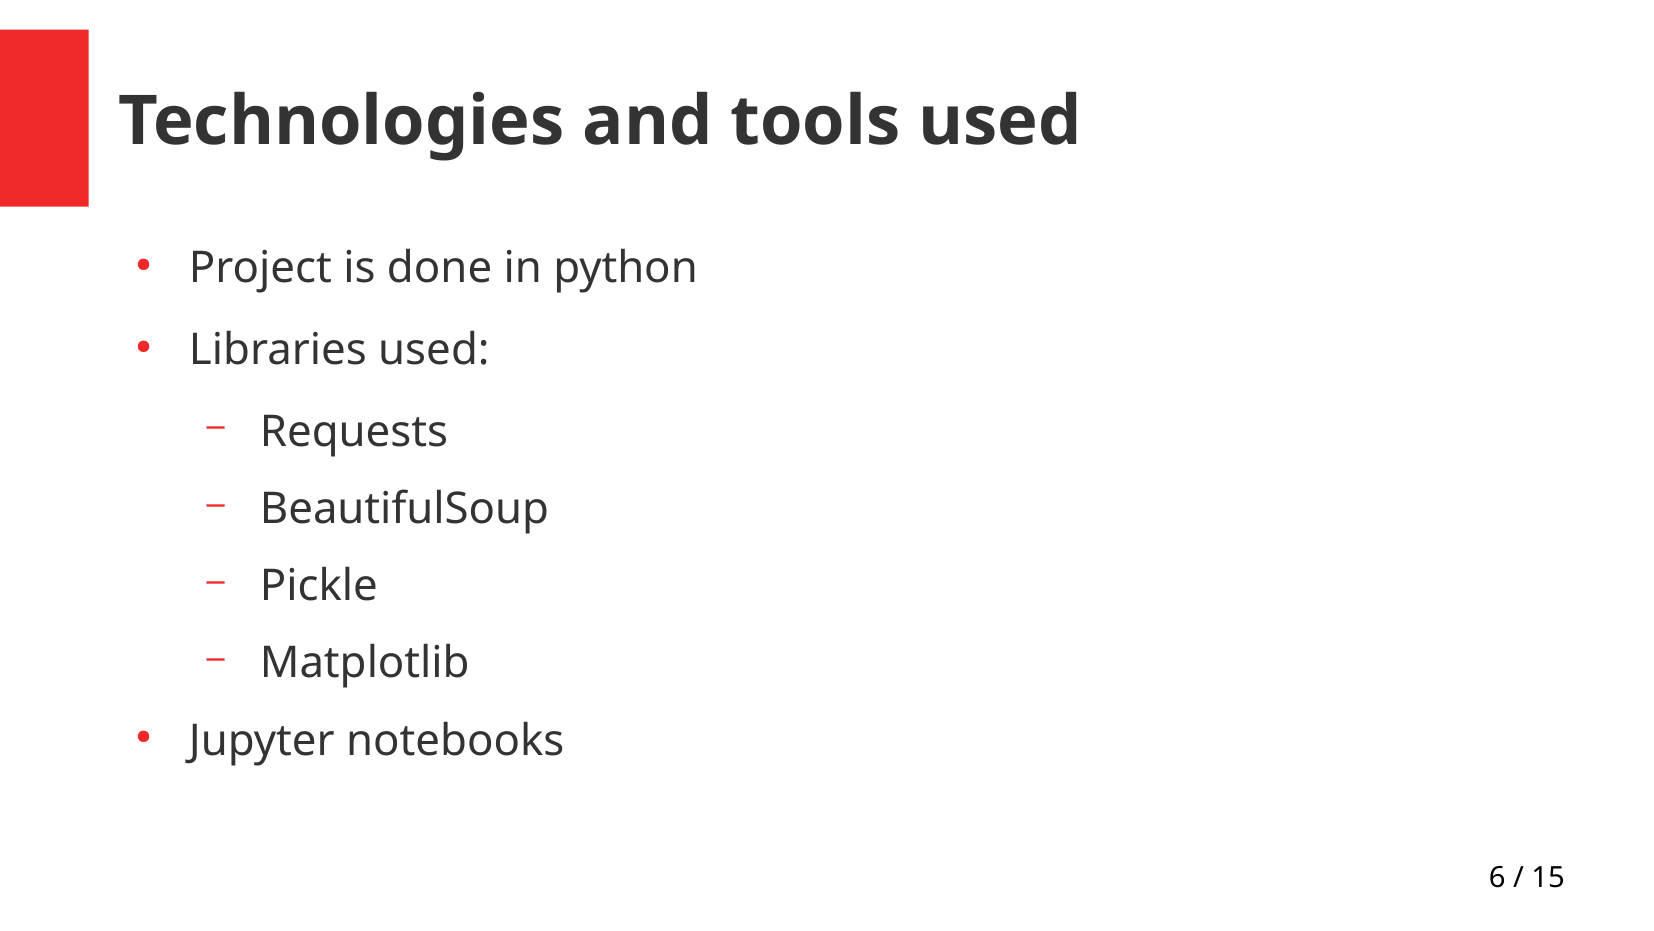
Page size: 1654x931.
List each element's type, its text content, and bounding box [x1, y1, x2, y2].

title Technologies and tools used [118, 29, 1595, 207]
list Project is done in python Libraries used: Requests BeautifulSoup Pickle Matplotlib Jupyter notebooks [118, 236, 1595, 798]
